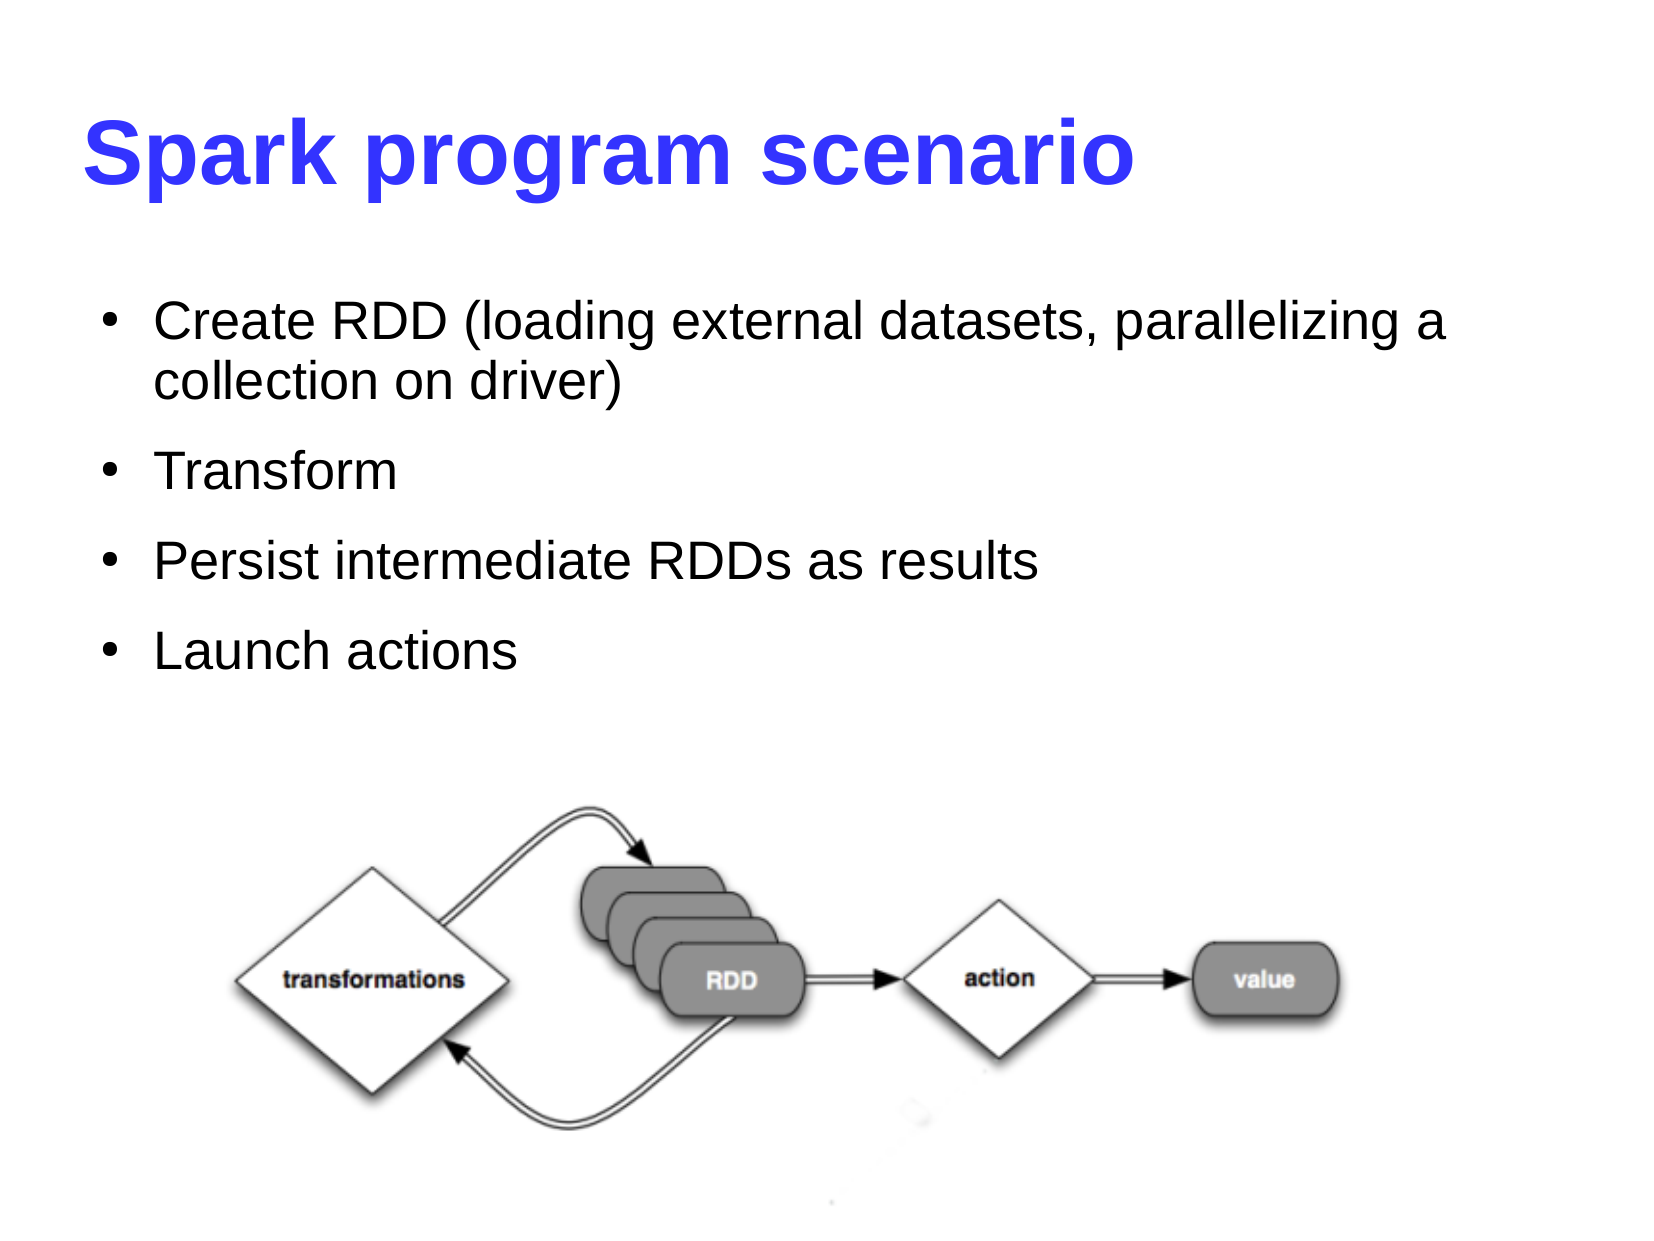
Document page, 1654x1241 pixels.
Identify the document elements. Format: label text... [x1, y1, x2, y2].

list Create RDD (loading external datasets, parallelizing a collection on driver) Transform Persist intermediate RDDs as results Launch actions [82, 290, 1571, 796]
title Spark program scenario [82, 49, 1571, 257]
picture [150, 734, 1381, 1210]
